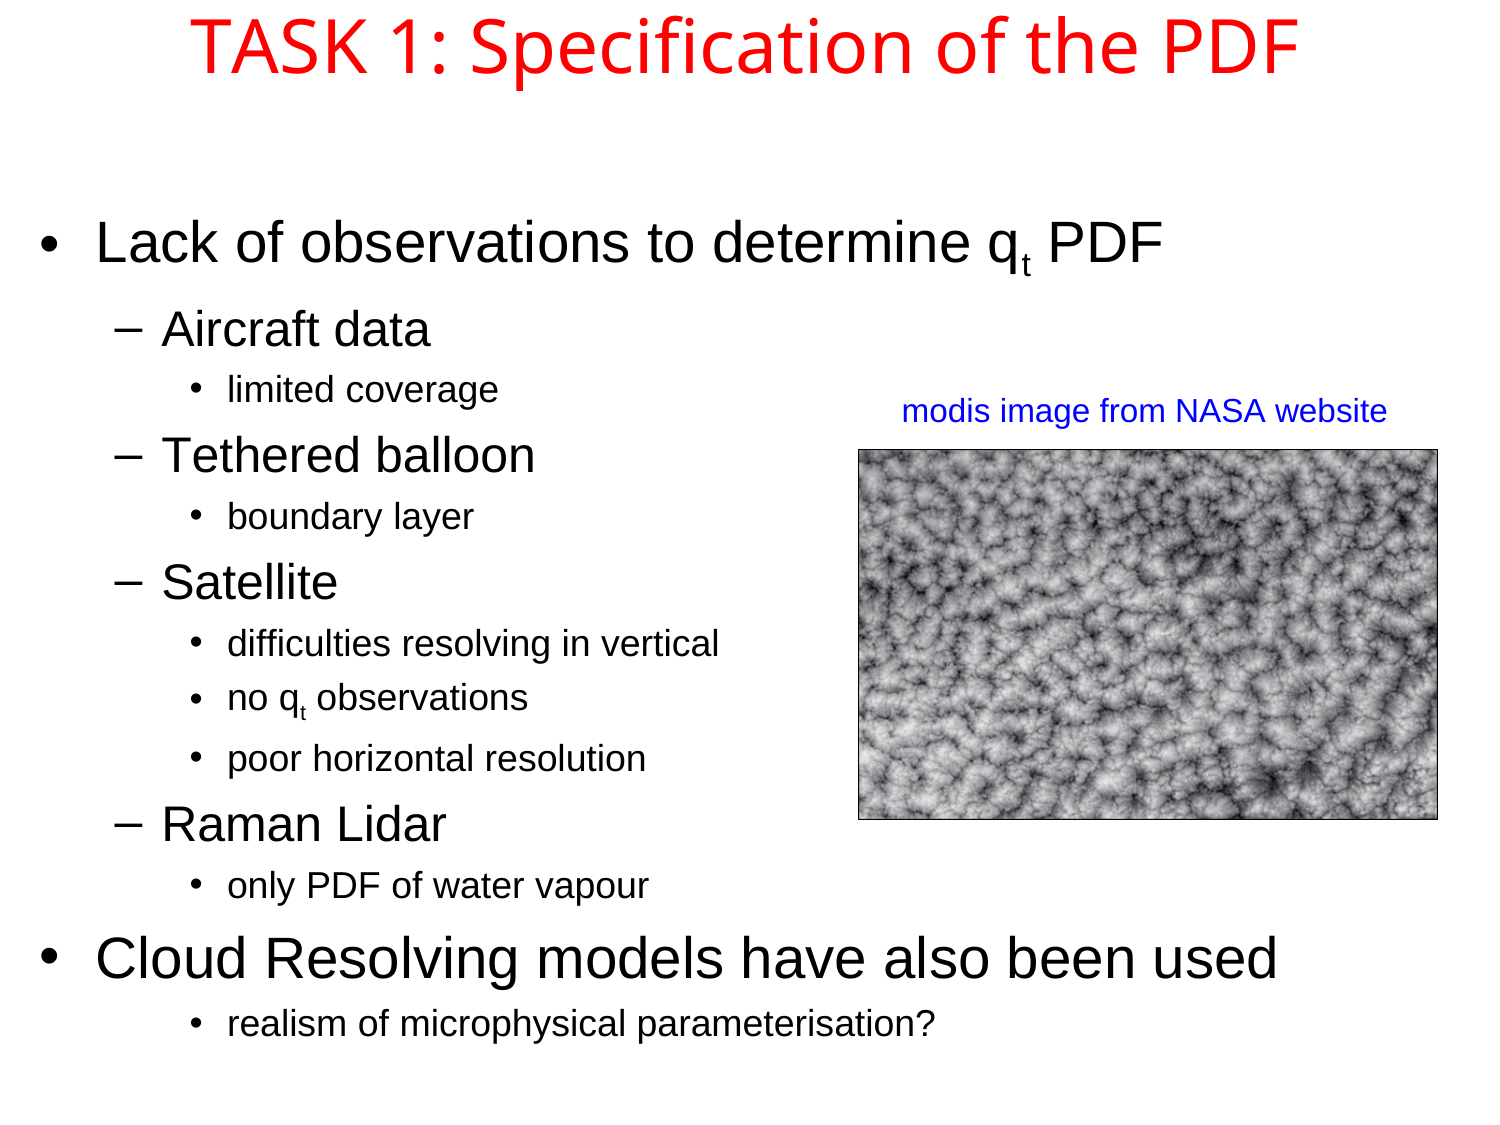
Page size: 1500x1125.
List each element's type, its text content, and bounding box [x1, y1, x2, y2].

title TASK 1: Specification of the PDF [53, 0, 1438, 97]
text_box Lack of observations to determine qt PDF Aircraft data limited coverage Tethered balloon boundary layer Satellite difficulties resolving in vertical no qt observations poor horizontal resolution Raman Lidar only PDF of water vapour Cloud Resolving models have also been used realism of microphysical parameterisation? [24, 196, 1500, 929]
text_box modis image from NASA website [886, 381, 1404, 438]
picture [858, 449, 1438, 820]
